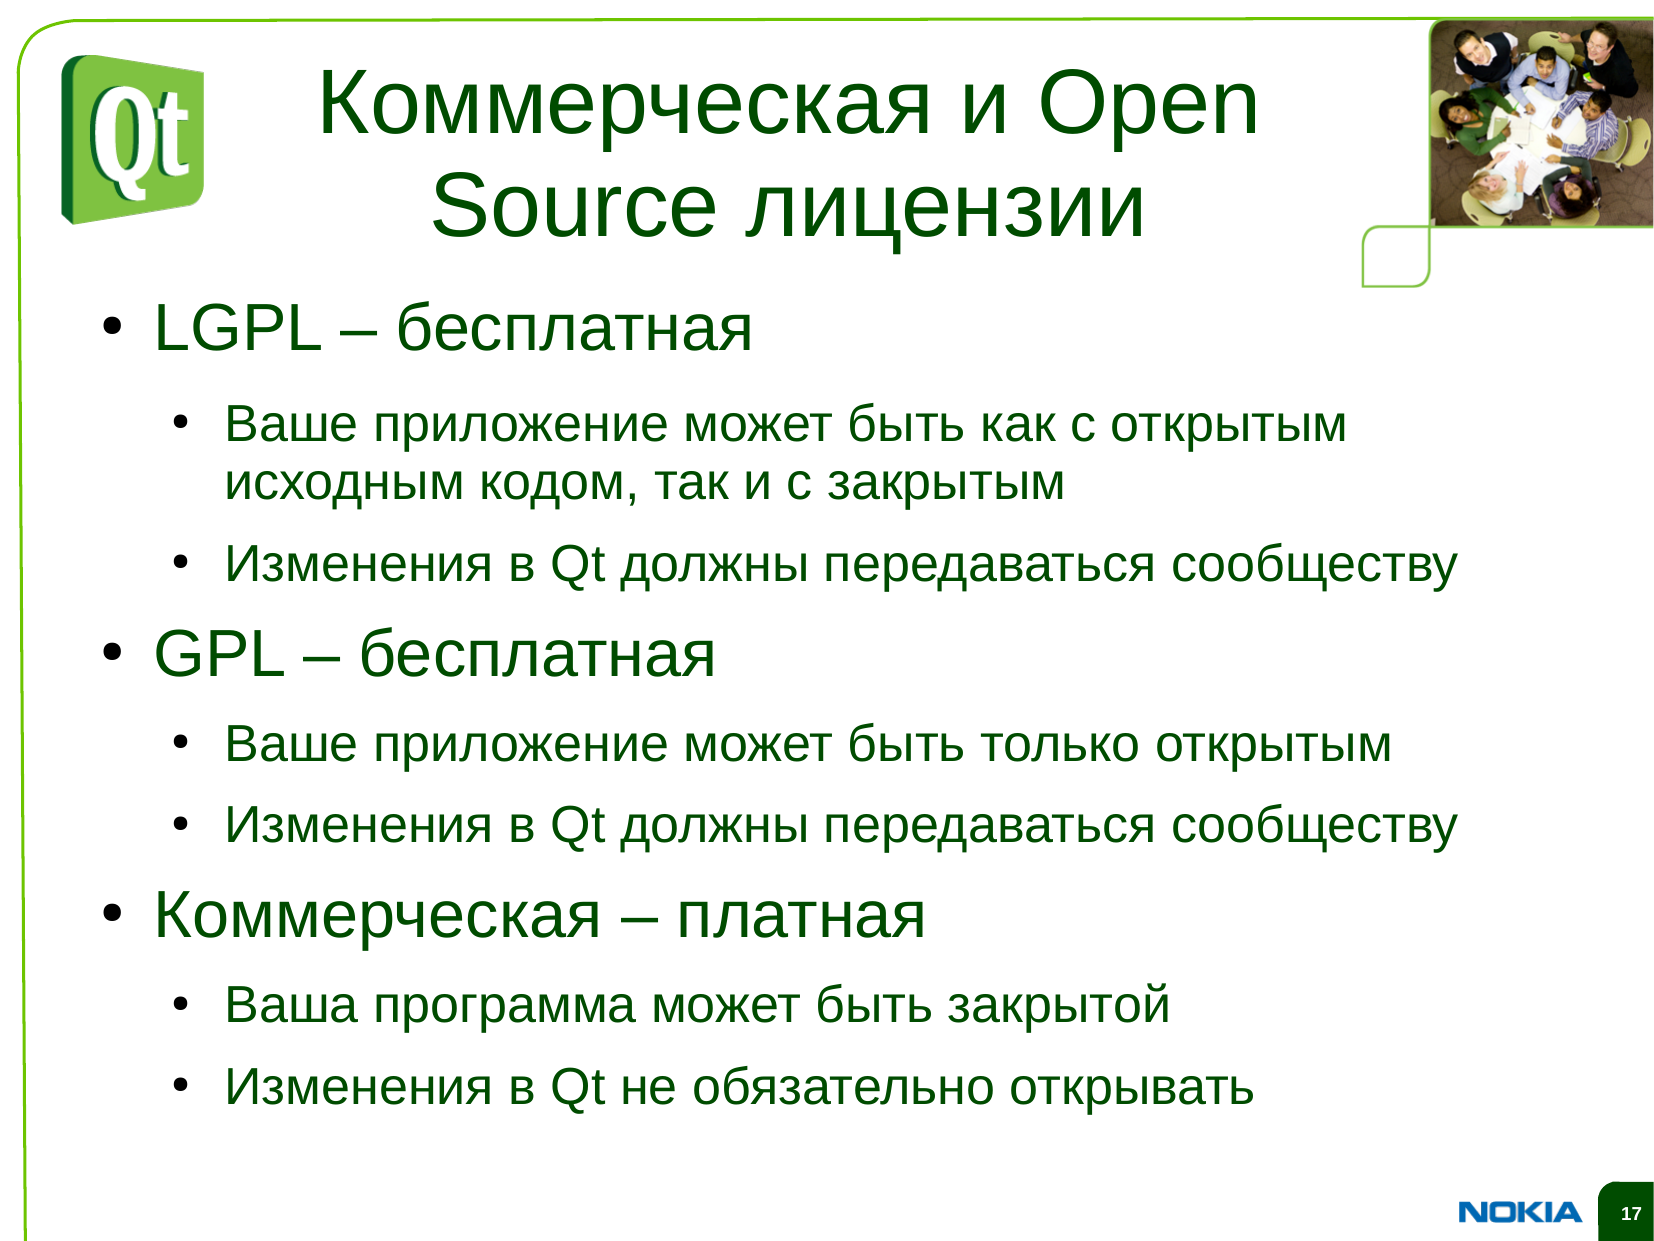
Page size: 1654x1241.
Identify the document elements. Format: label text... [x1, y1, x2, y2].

picture [1338, 7, 1654, 308]
list LGPL – бесплатная Ваше приложение может быть как с открытым исходным кодом, так и с закрытым Изменения в Qt должны передаваться сообществу GPL – бесплатная Ваше приложение может быть только открытым Изменения в Qt должны передаваться сообществу Коммерческая – платная Ваша программа может быть закрытой Изменения в Qt не обязательно открывать [82, 290, 1571, 1116]
picture [61, 55, 204, 225]
title Коммерческая и Open Source лицензии [251, 49, 1327, 257]
picture [1459, 1201, 1583, 1223]
